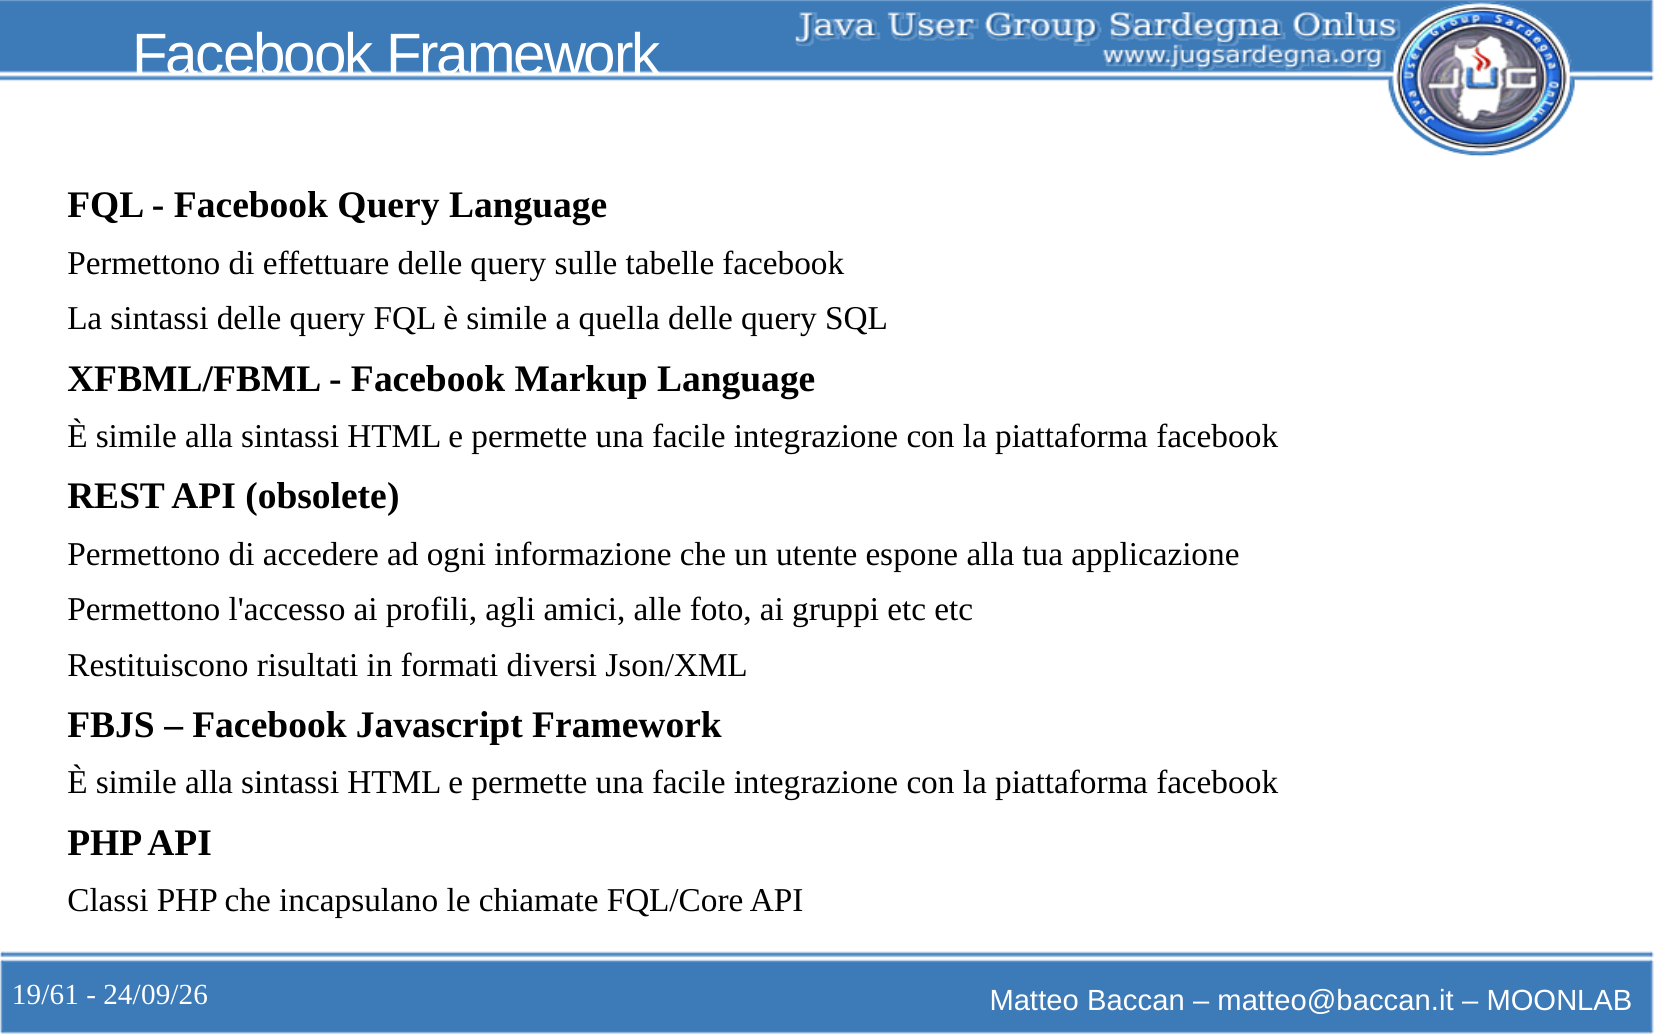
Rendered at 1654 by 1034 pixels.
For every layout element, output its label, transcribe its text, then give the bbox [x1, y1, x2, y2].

text_box FQL - Facebook Query Language Permettono di effettuare delle query sulle tabelle facebook La sintassi delle query FQL è simile a quella delle query SQL XFBML/FBML - Facebook Markup Language È simile alla sintassi HTML e permette una facile integrazione con la piattaforma facebook REST API (obsolete) Permettono di accedere ad ogni informazione che un utente espone alla tua applicazione Permettono l'accesso ai profili, agli amici, alle foto, ai gruppi etc etc Restituiscono risultati in formati diversi Json/XML FBJS – Facebook Javascript Framework È simile alla sintassi HTML e permette una facile integrazione con la piattaforma facebook PHP API Classi PHP che incapsulano le chiamate FQL/Core API [52, 156, 1641, 922]
title Facebook Framework [132, 5, 1609, 103]
picture [0, 0, 1654, 1034]
